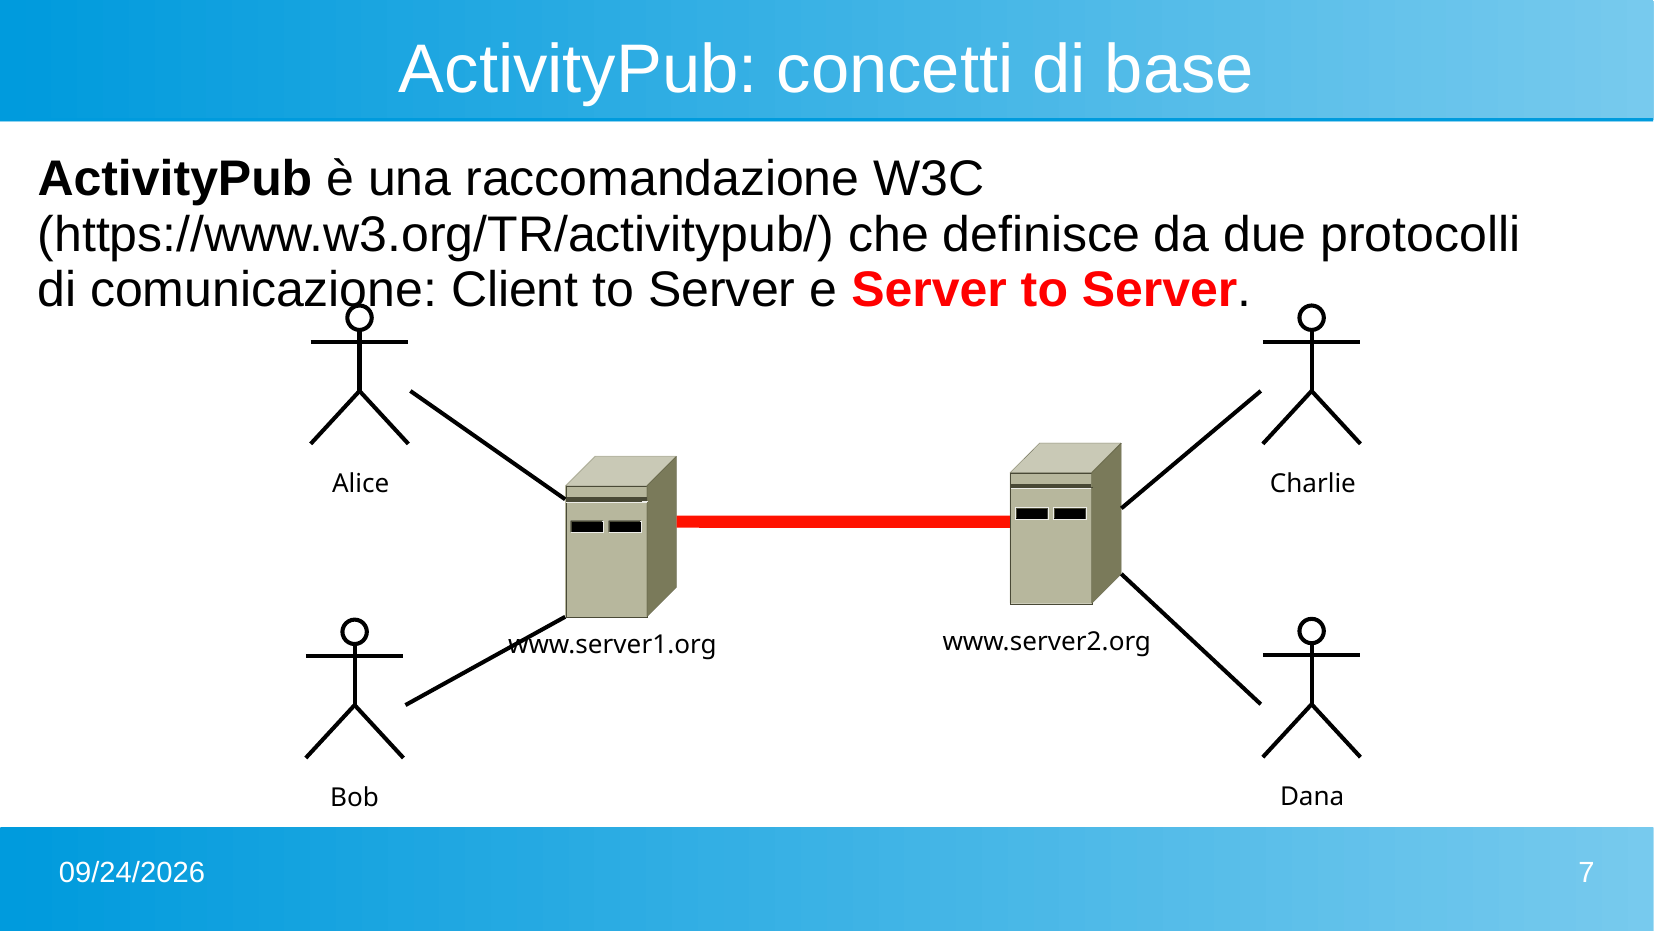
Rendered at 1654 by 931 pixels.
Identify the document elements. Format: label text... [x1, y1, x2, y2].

title ActivityPub: concetti di base [59, 29, 1595, 108]
list ActivityPub è una raccomandazione W3C (https://www.w3.org/TR/activitypub/) che definisce da due protocolli di comunicazione: Client to Server e Server to Server. [37, 150, 1573, 338]
picture [300, 272, 1366, 826]
